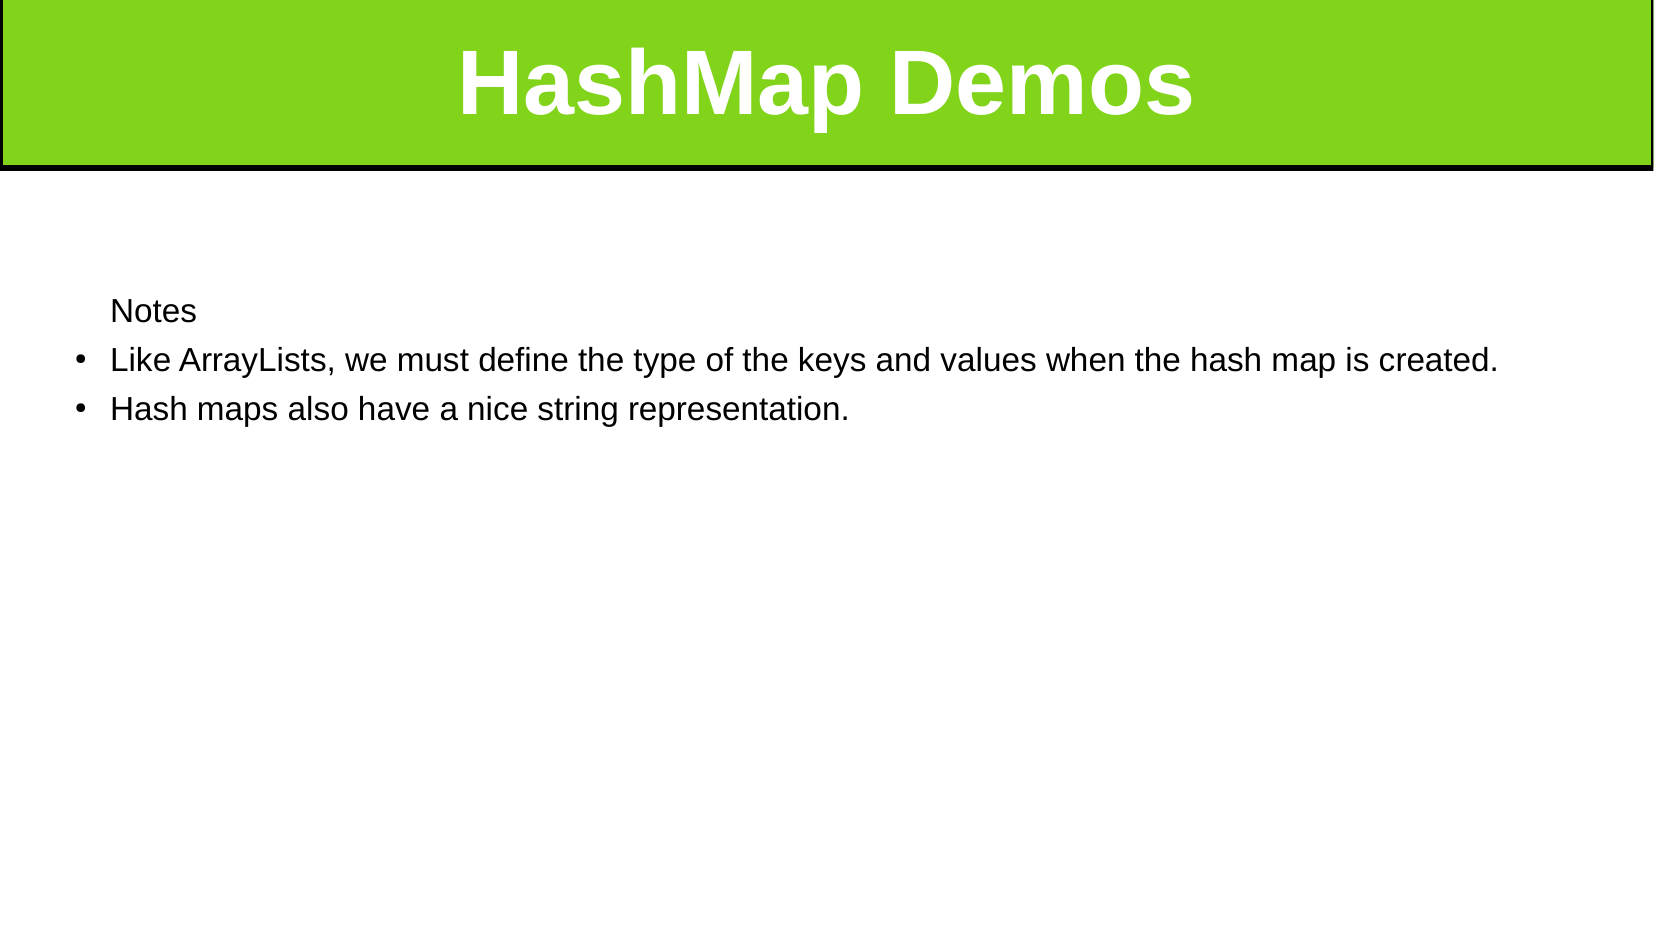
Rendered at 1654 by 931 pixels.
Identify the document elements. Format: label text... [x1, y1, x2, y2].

title HashMap Demos [0, 0, 1654, 169]
text_box Notes Like ArrayLists, we must define the type of the keys and values when the hash map is created. Hash maps also have a nice string representation. [60, 285, 1561, 435]
